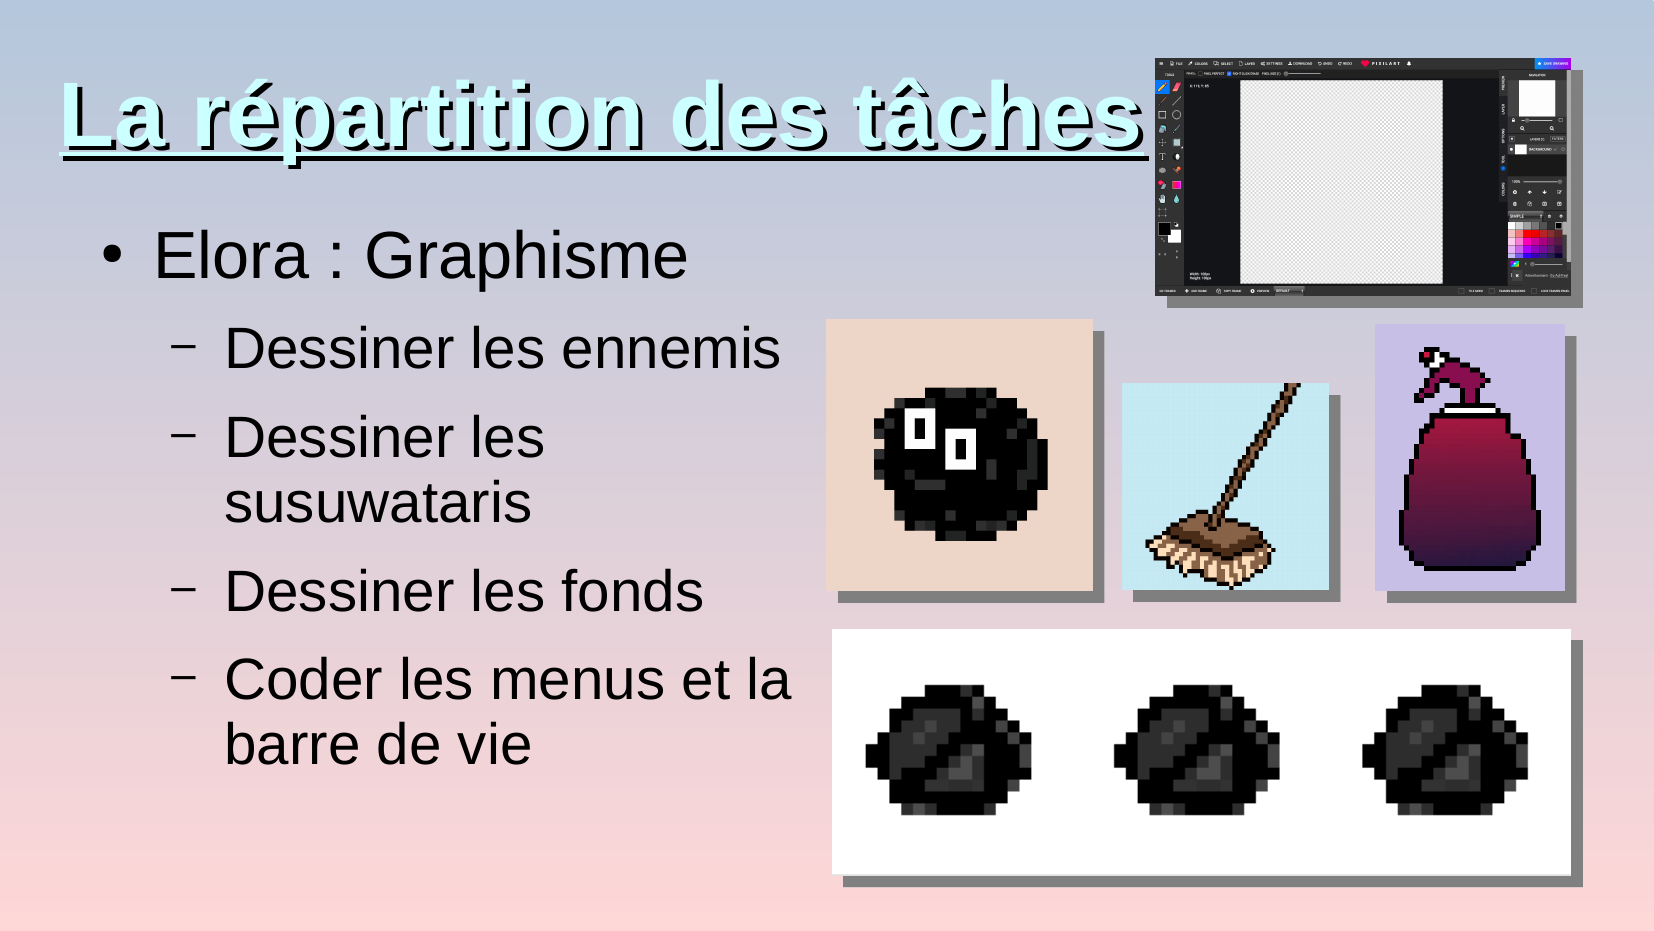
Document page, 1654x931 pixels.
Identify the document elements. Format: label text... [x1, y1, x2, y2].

title La répartition des tâches [59, 37, 1548, 193]
picture [1155, 58, 1571, 296]
picture [1122, 383, 1329, 590]
picture [826, 319, 1093, 591]
list Elora : Graphisme Dessiner les ennemis Dessiner les susuwataris Dessiner les fonds Coder les menus et la barre de vie [82, 217, 809, 758]
picture [1375, 324, 1565, 591]
picture [832, 629, 1571, 876]
